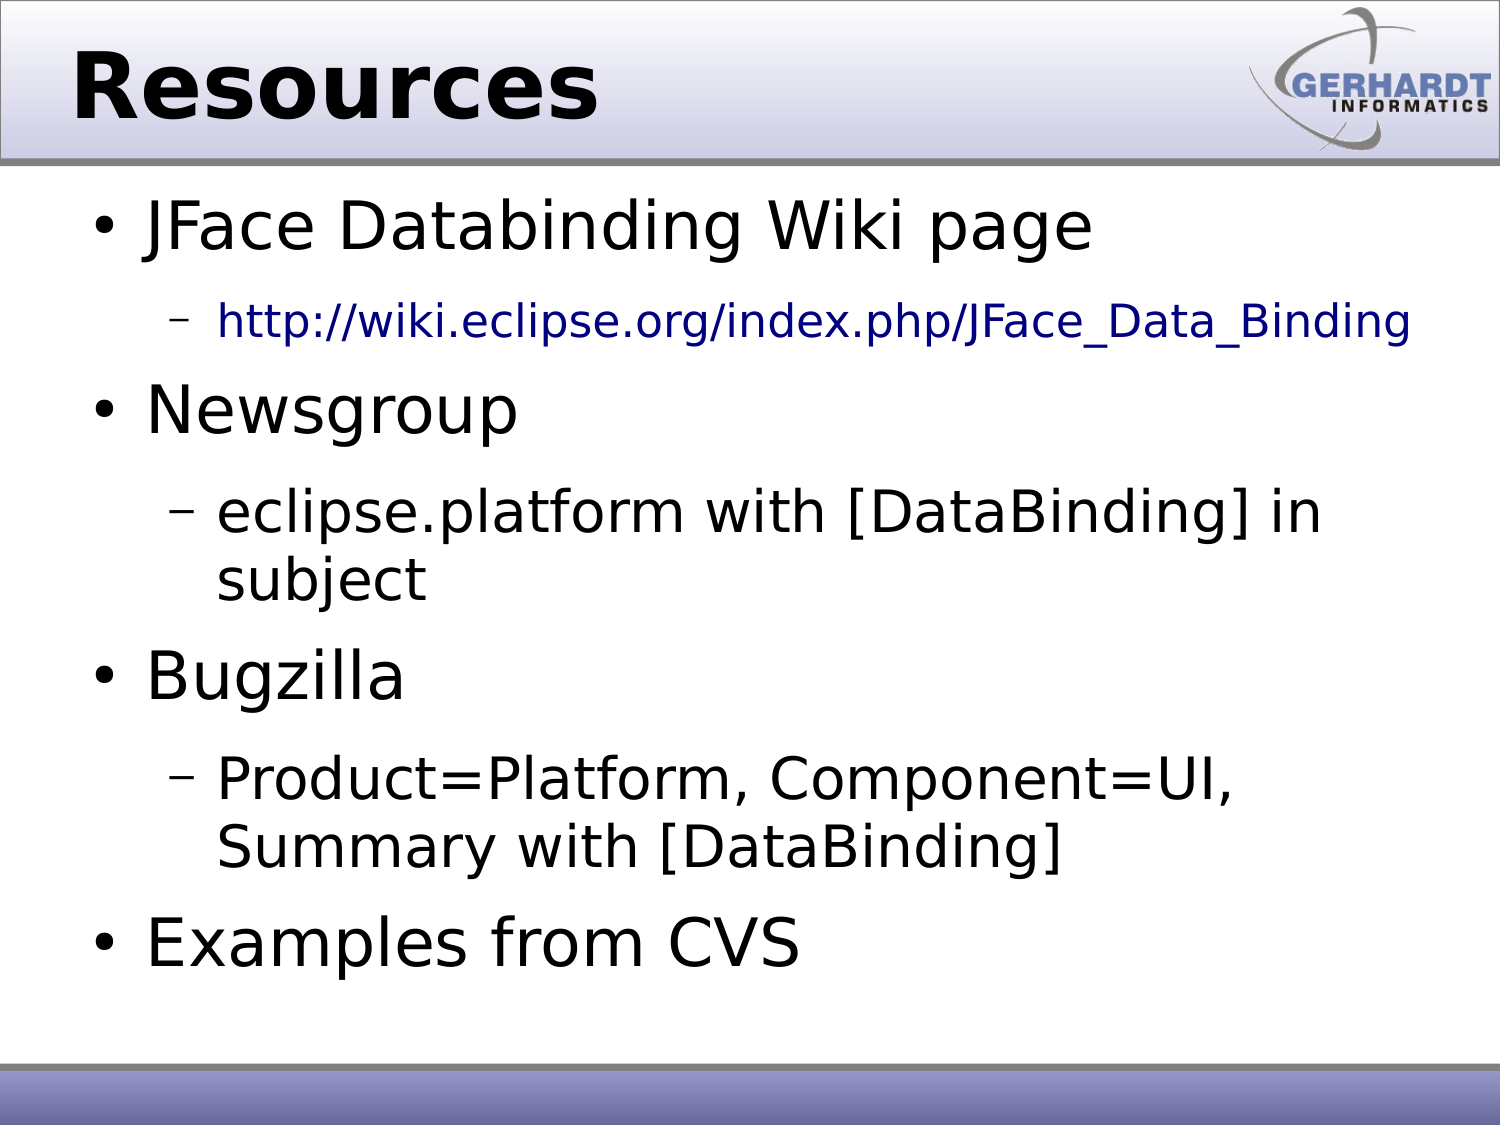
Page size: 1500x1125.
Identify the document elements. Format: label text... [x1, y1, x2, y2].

title Resources [69, 0, 1420, 181]
picture [1420, 7, 1491, 151]
list JFace Databinding Wiki page http://wiki.eclipse.org/index.php/JFace_Data_Binding Newsgroup eclipse.platform with [DataBinding] in subject Bugzilla Product=Platform, Component=UI, Summary with [DataBinding] Examples from CVS [75, 187, 1425, 1006]
